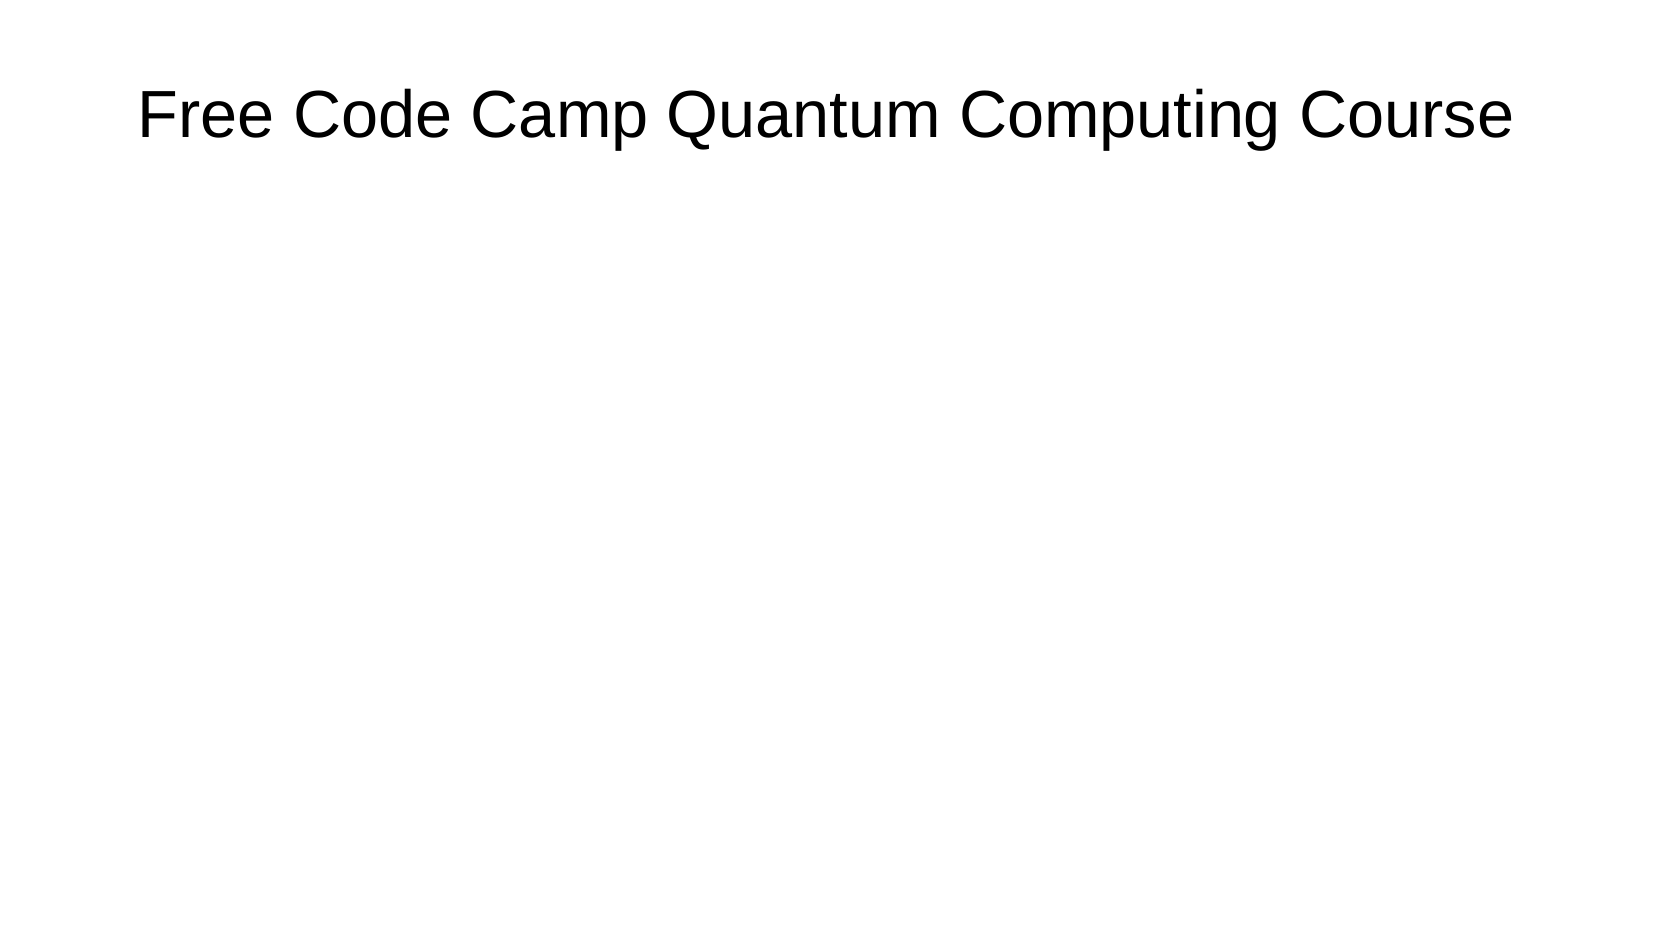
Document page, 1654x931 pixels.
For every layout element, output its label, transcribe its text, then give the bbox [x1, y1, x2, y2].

title Free Code Camp Quantum Computing Course [82, 37, 1571, 193]
